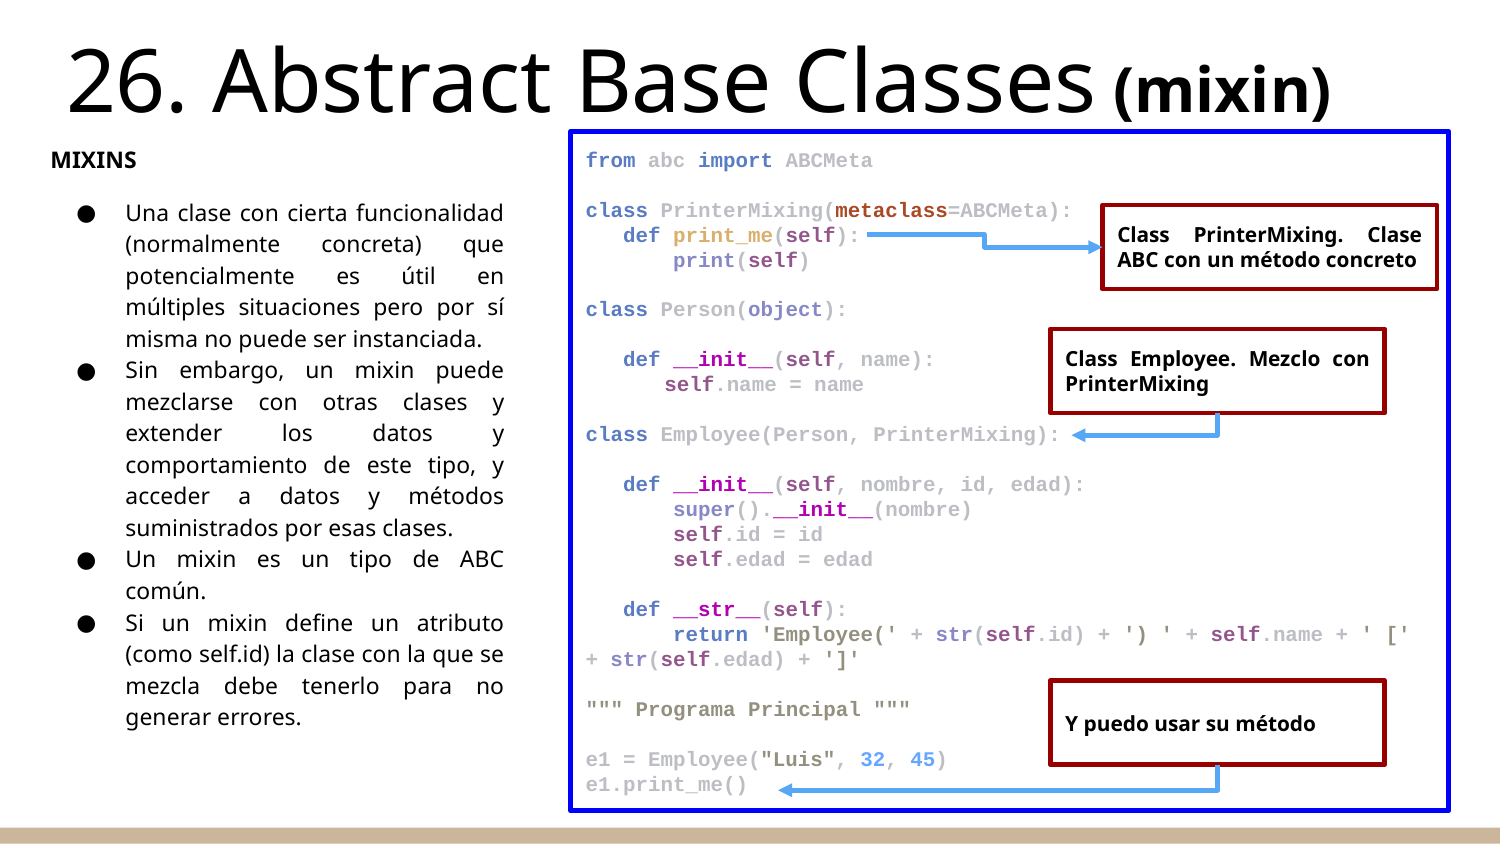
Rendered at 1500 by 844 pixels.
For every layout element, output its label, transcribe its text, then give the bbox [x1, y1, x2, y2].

text_box Y puedo usar su método [1050, 680, 1385, 765]
text_box Class PrinterMixing. Clase ABC con un método concreto [1102, 205, 1437, 290]
text_box MIXINS Una clase con cierta funcionalidad (normalmente concreta) que potencialmente es útil en múltiples situaciones pero por sí misma no puede ser instanciada. Sin embargo, un mixin puede mezclarse con otras clases y extender los datos y comportamiento de este tipo, y acceder a datos y métodos suministrados por esas clases. Un mixin es un tipo de ABC común. Si un mixin define un atributo (como self.id) la clase con la que se mezcla debe tenerlo para no generar errores. [35, 155, 520, 717]
text_box from abc import ABCMeta class PrinterMixing(metaclass=ABCMeta): def print_me(self): print(self) class Person(object): def __init__(self, name): self.name = name class Employee(Person, PrinterMixing): def __init__(self, nombre, id, edad): super().__init__(nombre) self.id = id self.edad = edad def __str__(self): return 'Employee(' + str(self.id) + ') ' + self.name + ' [' + str(self.edad) + ']' """ Programa Principal """ e1 = Employee("Luis", 32, 45) e1.print_me() [570, 131, 1449, 811]
text_box Class Employee. Mezclo con PrinterMixing [1050, 328, 1385, 413]
title 26. Abstract Base Classes (mixin) [51, 51, 1449, 146]
